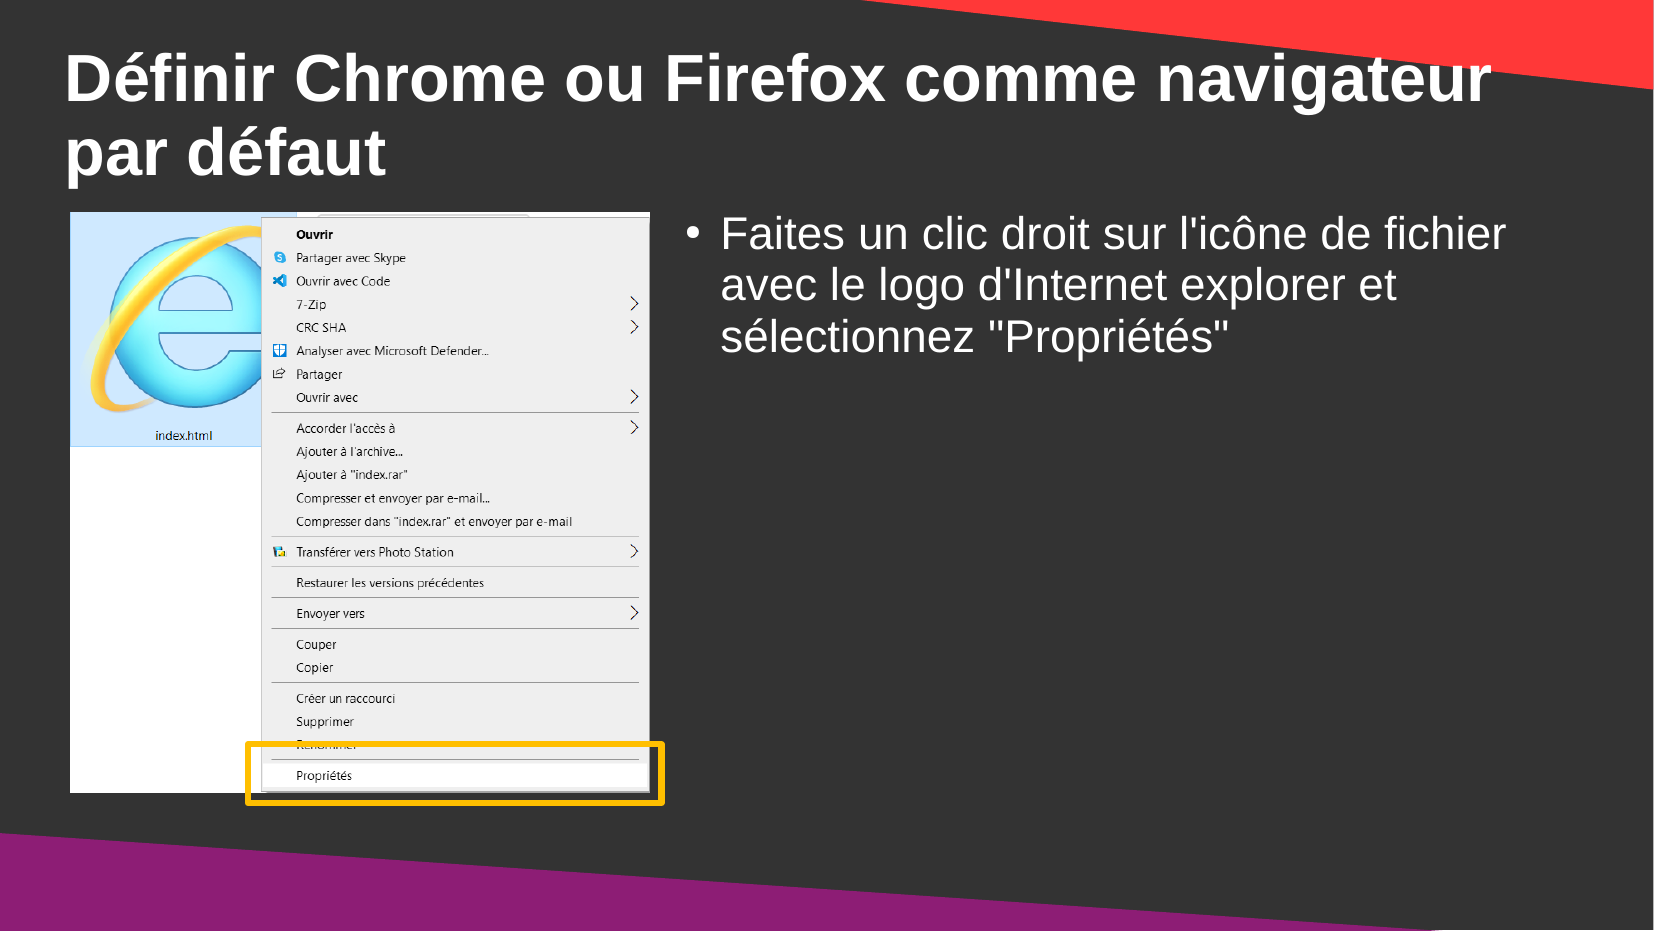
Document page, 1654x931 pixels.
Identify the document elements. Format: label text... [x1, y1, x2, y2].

text_box [0, 833, 1443, 931]
picture [251, 747, 650, 793]
text_box [860, 0, 1654, 90]
list Faites un clic droit sur l'icône de fichier avec le logo d'Internet explorer et sélectionnez "Propriétés" [685, 208, 1583, 733]
picture [70, 212, 650, 793]
title Définir Chrome ou Firefox comme navigateur par défaut [64, 40, 1553, 191]
